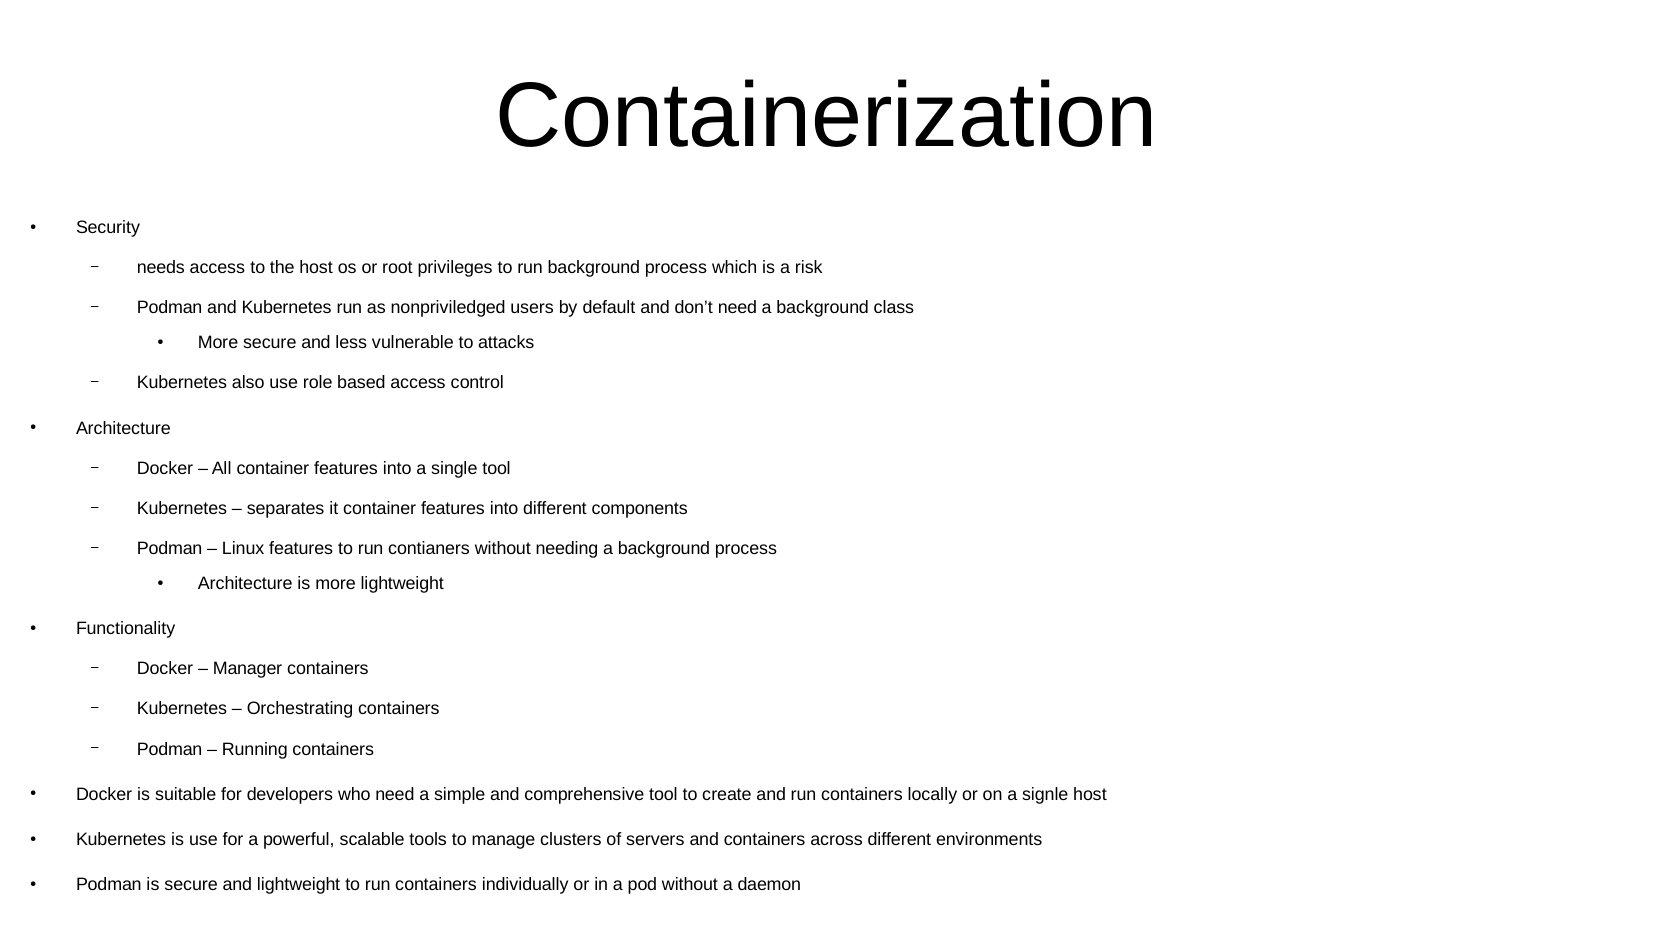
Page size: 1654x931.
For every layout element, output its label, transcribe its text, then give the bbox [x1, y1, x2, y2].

title Containerization [82, 37, 1571, 193]
list Security needs access to the host os or root privileges to run background process which is a risk Podman and Kubernetes run as nonpriviledged users by default and don’t need a background class More secure and less vulnerable to attacks Kubernetes also use role based access control Architecture Docker – All container features into a single tool Kubernetes – separates it container features into different components Podman – Linux features to run contianers without needing a background process Architecture is more lightweight Functionality Docker – Manager containers Kubernetes – Orchestrating containers Podman – Running containers Docker is suitable for developers who need a simple and comprehensive tool to create and run containers locally or on a signle host Kubernetes is use for a powerful, scalable tools to manage clusters of servers and containers across different environments Podman is secure and lightweight to run containers individually or in a pod without a daemon [15, 217, 1571, 901]
